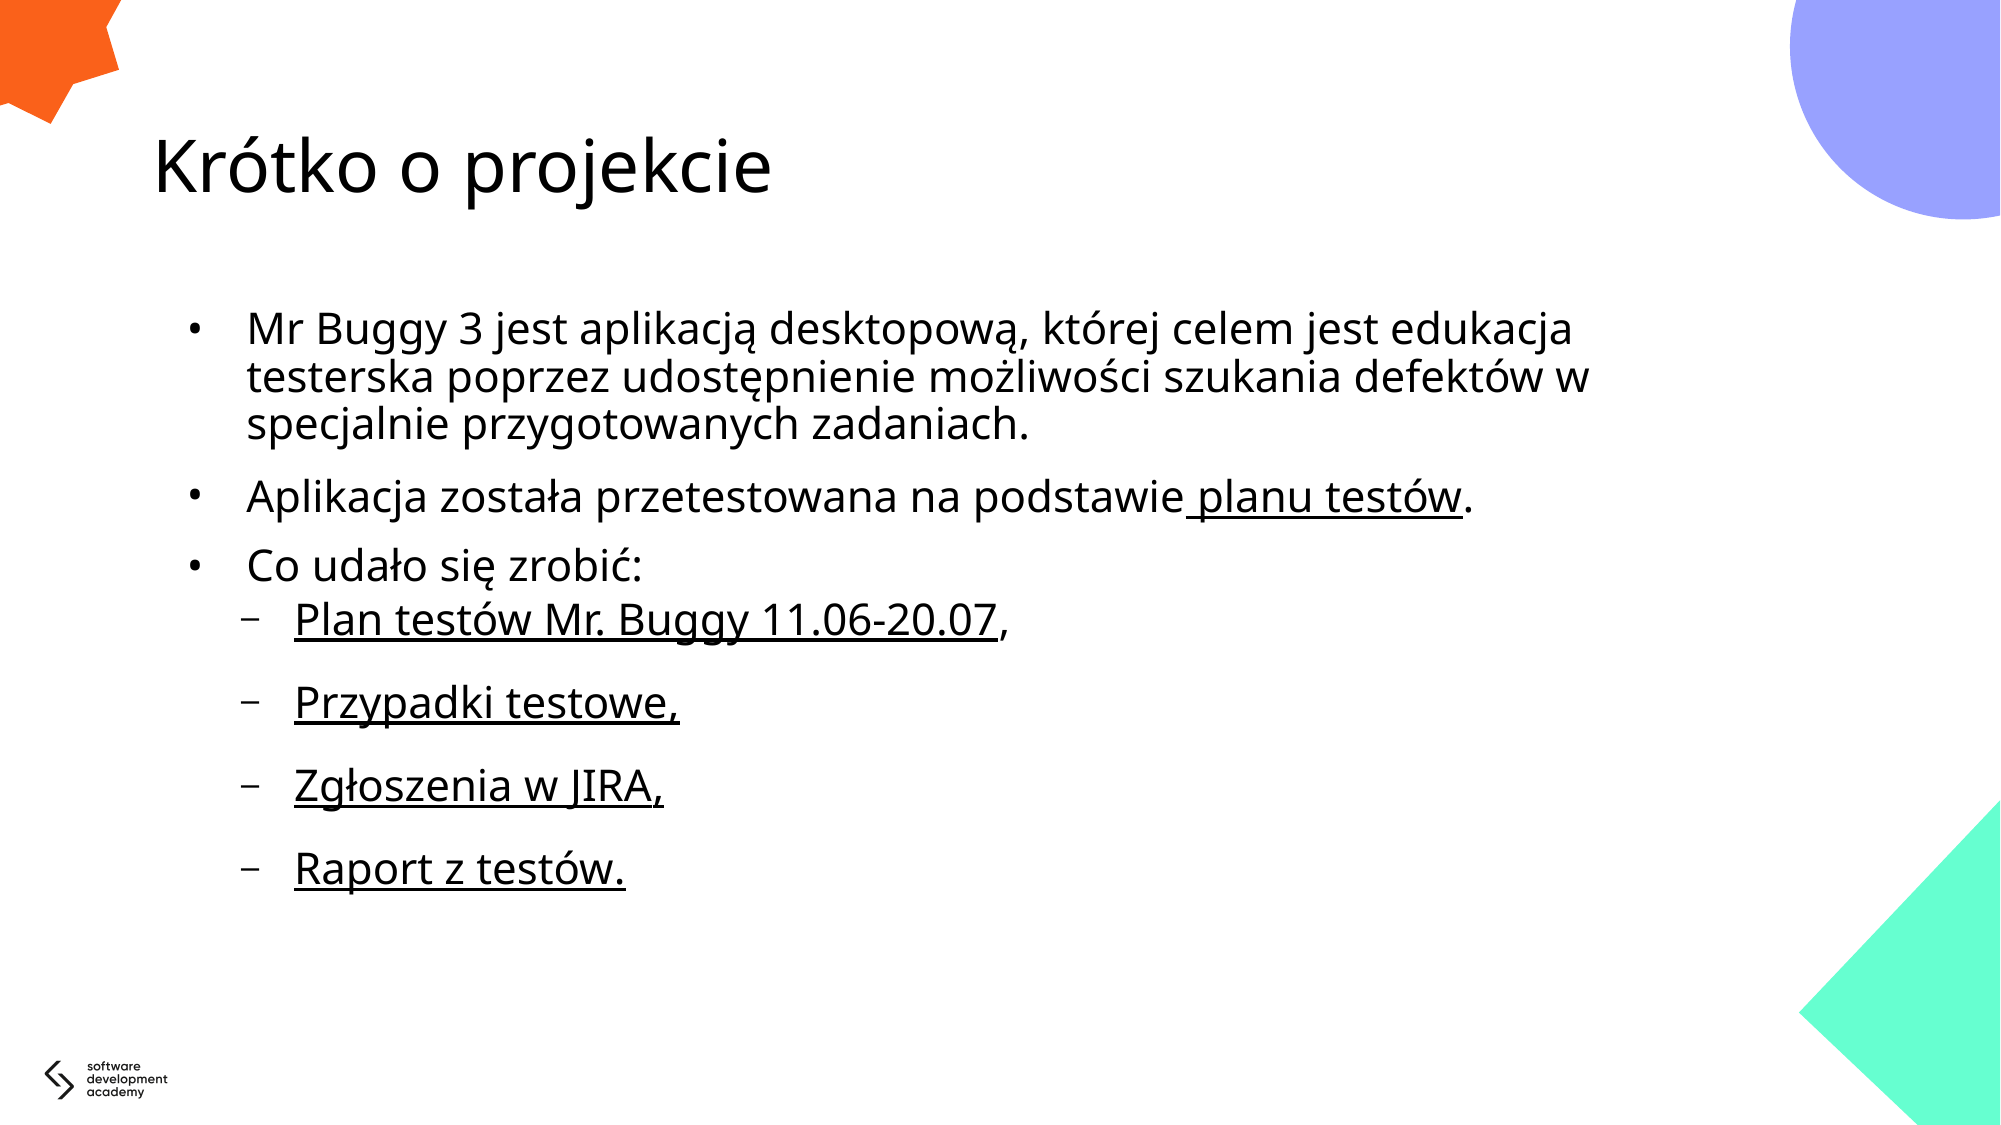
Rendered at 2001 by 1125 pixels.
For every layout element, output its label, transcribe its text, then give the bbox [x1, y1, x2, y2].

picture [19, 1035, 193, 1125]
list Mr Buggy 3 jest aplikacją desktopową, której celem jest edukacja testerska poprzez udostępnienie możliwości szukania defektów w specjalnie przygotowanych zadaniach. Aplikacja została przetestowana na podstawie planu testów. Co udało się zrobić: Plan testów Mr. Buggy 11.06-20.07, Przypadki testowe, Zgłoszenia w JIRA, Raport z testów. [137, 299, 1771, 1014]
title Krótko o projekcie [137, 59, 1771, 278]
